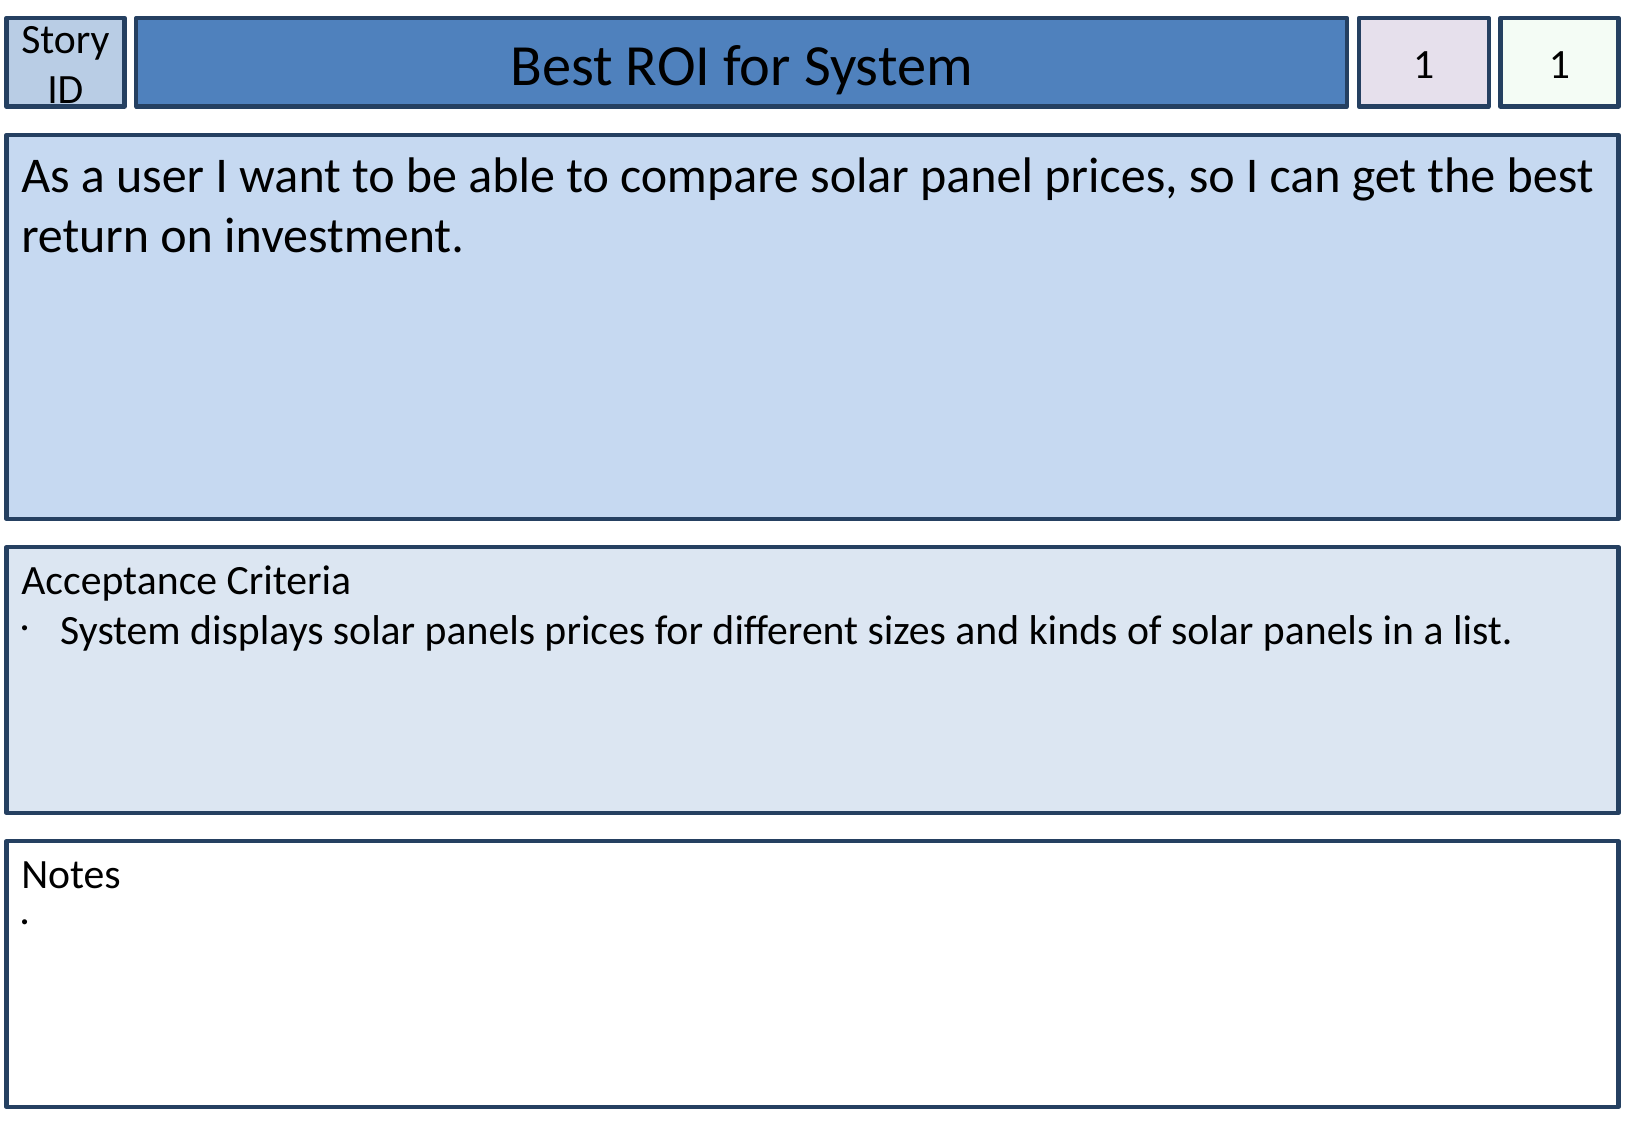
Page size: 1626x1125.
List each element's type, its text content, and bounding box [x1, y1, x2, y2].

text_box Best ROI for System [136, 17, 1347, 107]
text_box Story ID [6, 17, 125, 107]
text_box Notes [6, 841, 1619, 1107]
text_box 1 [1358, 17, 1489, 107]
text_box As a user I want to be able to compare solar panel prices, so I can get the best return on investment. [6, 134, 1619, 519]
text_box 1 [1500, 17, 1619, 107]
text_box Acceptance Criteria System displays solar panels prices for different sizes and kinds of solar panels in a list. [6, 547, 1619, 813]
